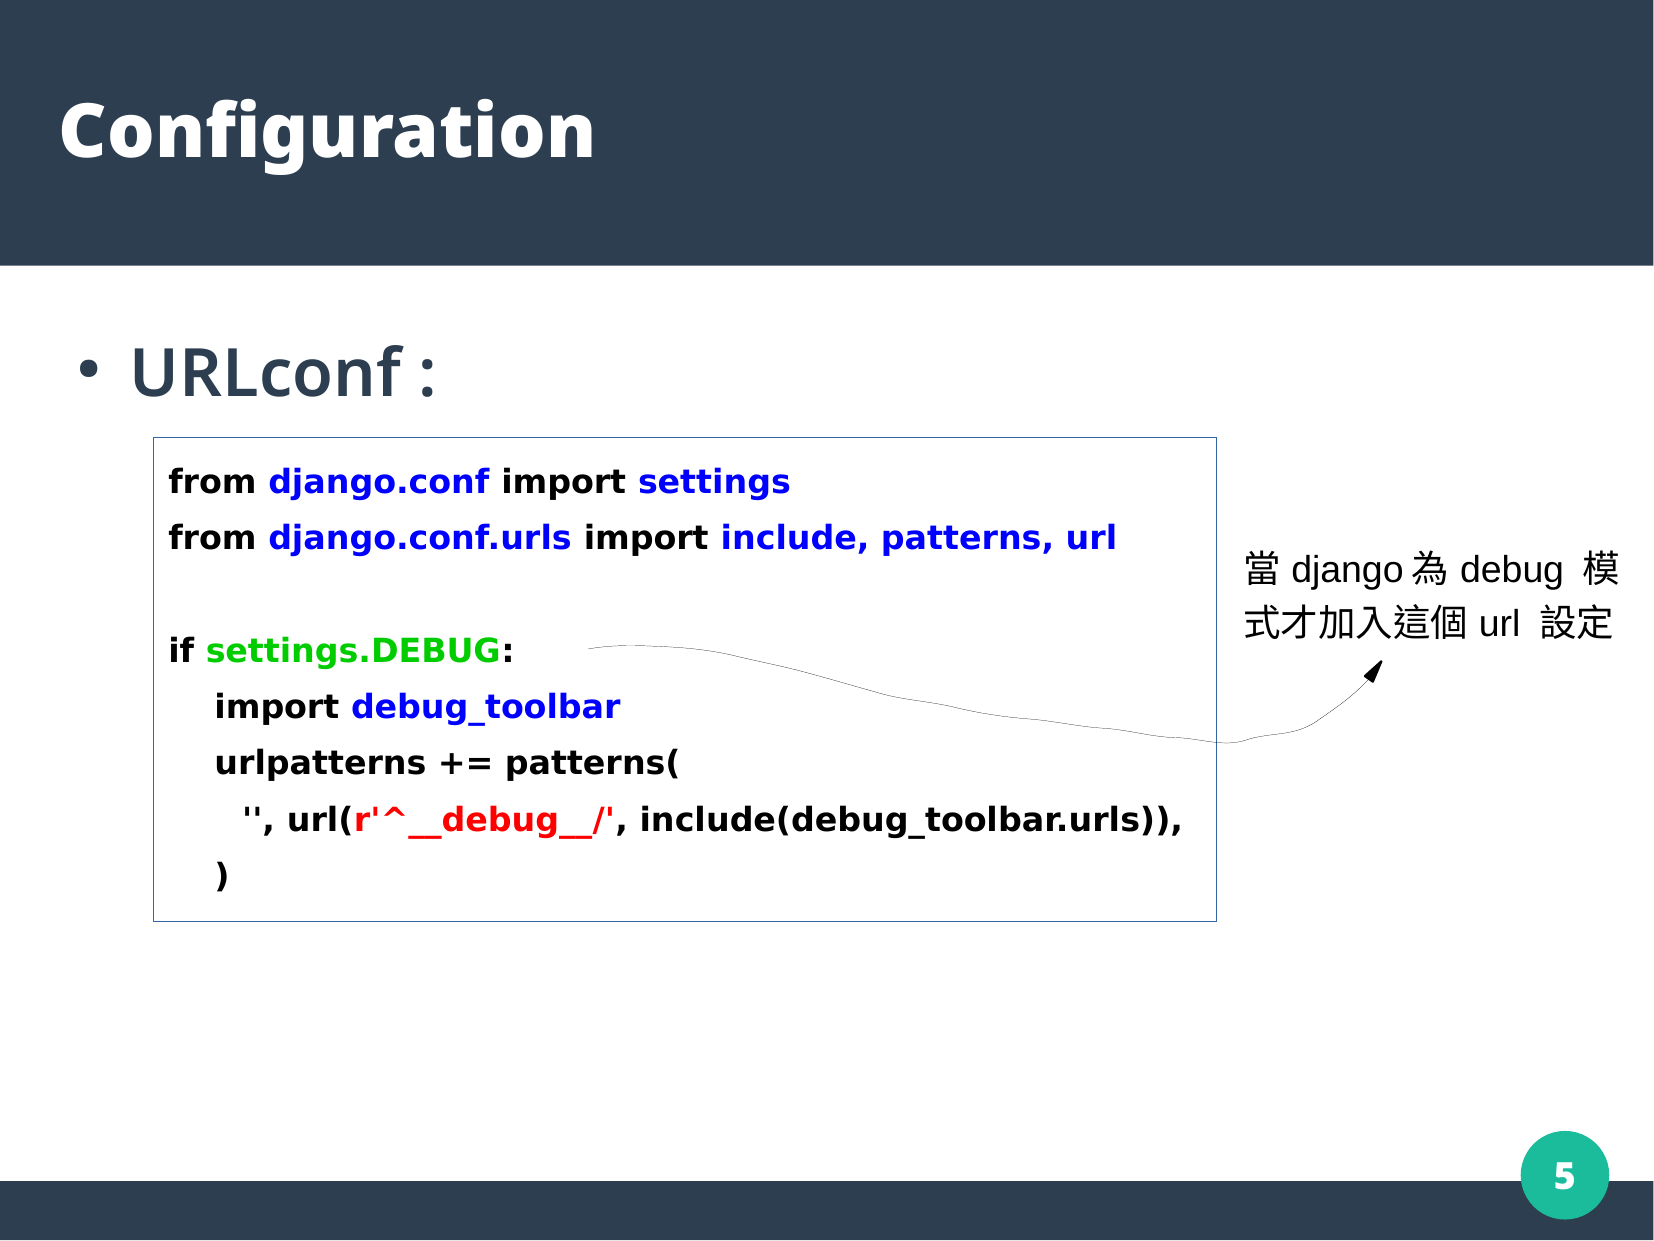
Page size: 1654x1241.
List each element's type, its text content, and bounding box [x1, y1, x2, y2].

list URLconf : [59, 324, 1595, 1152]
title Configuration [59, 49, 1595, 207]
text_box 當django為debug 模式才加入這個url 設定 [1228, 531, 1642, 713]
